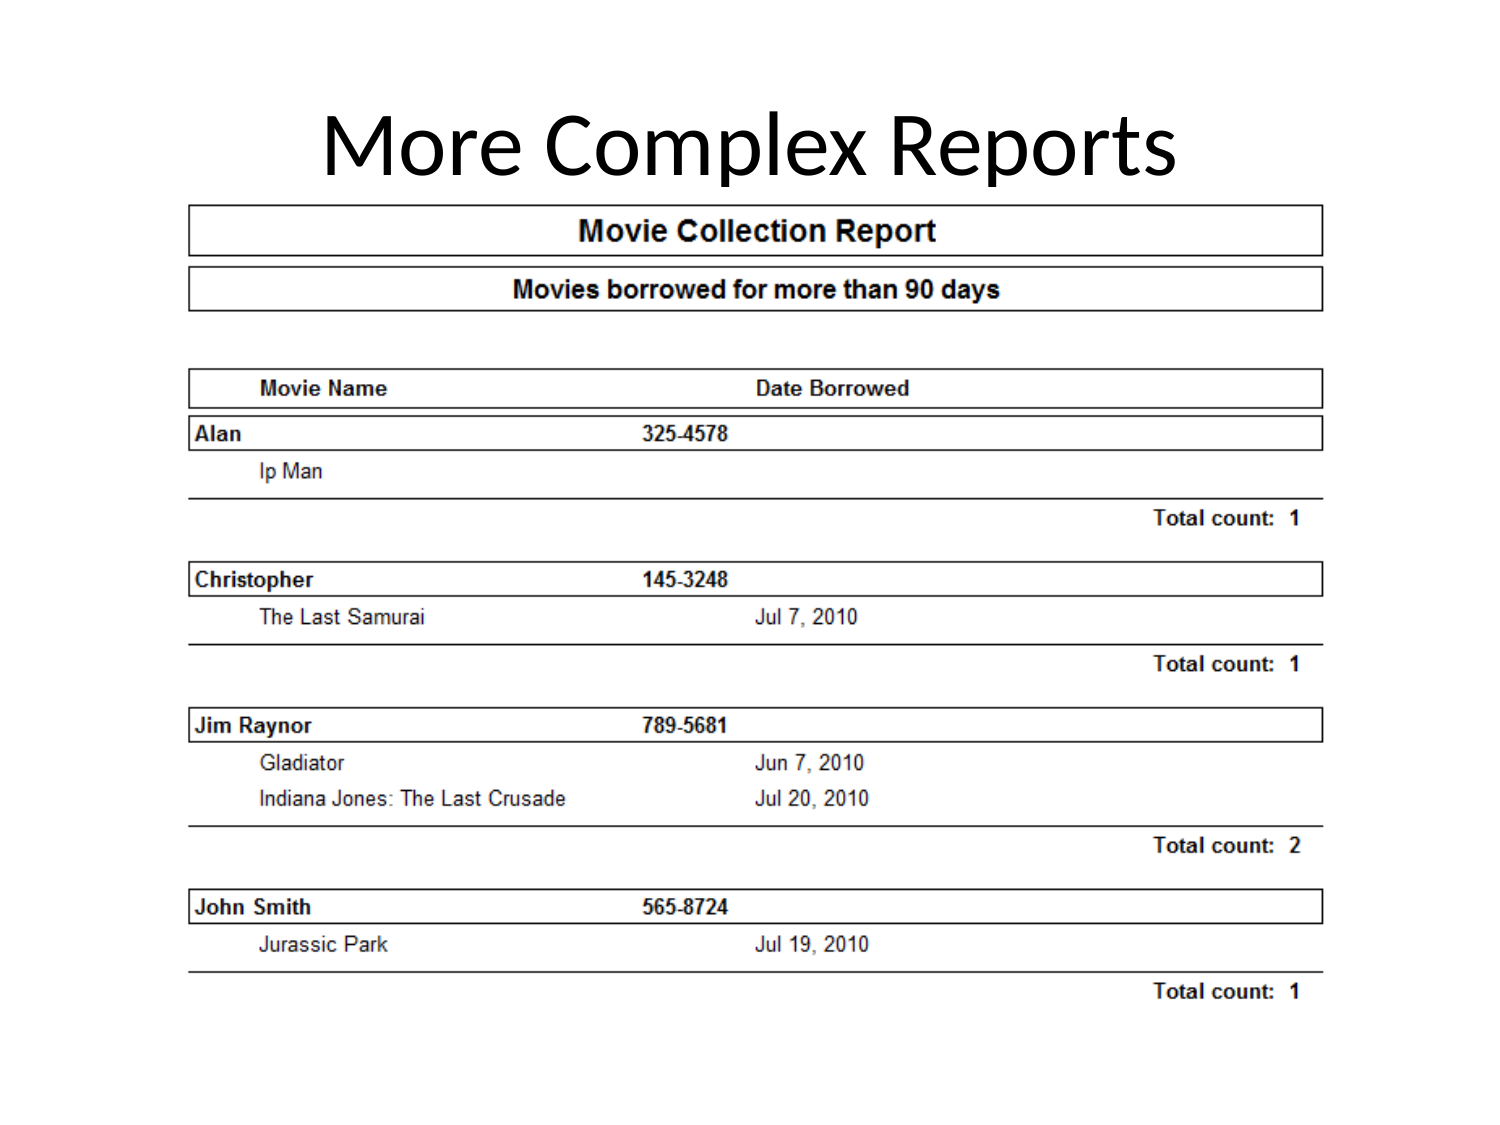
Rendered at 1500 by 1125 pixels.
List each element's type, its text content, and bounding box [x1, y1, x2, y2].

title More Complex Reports [75, 45, 1425, 233]
picture [174, 187, 1343, 1025]
